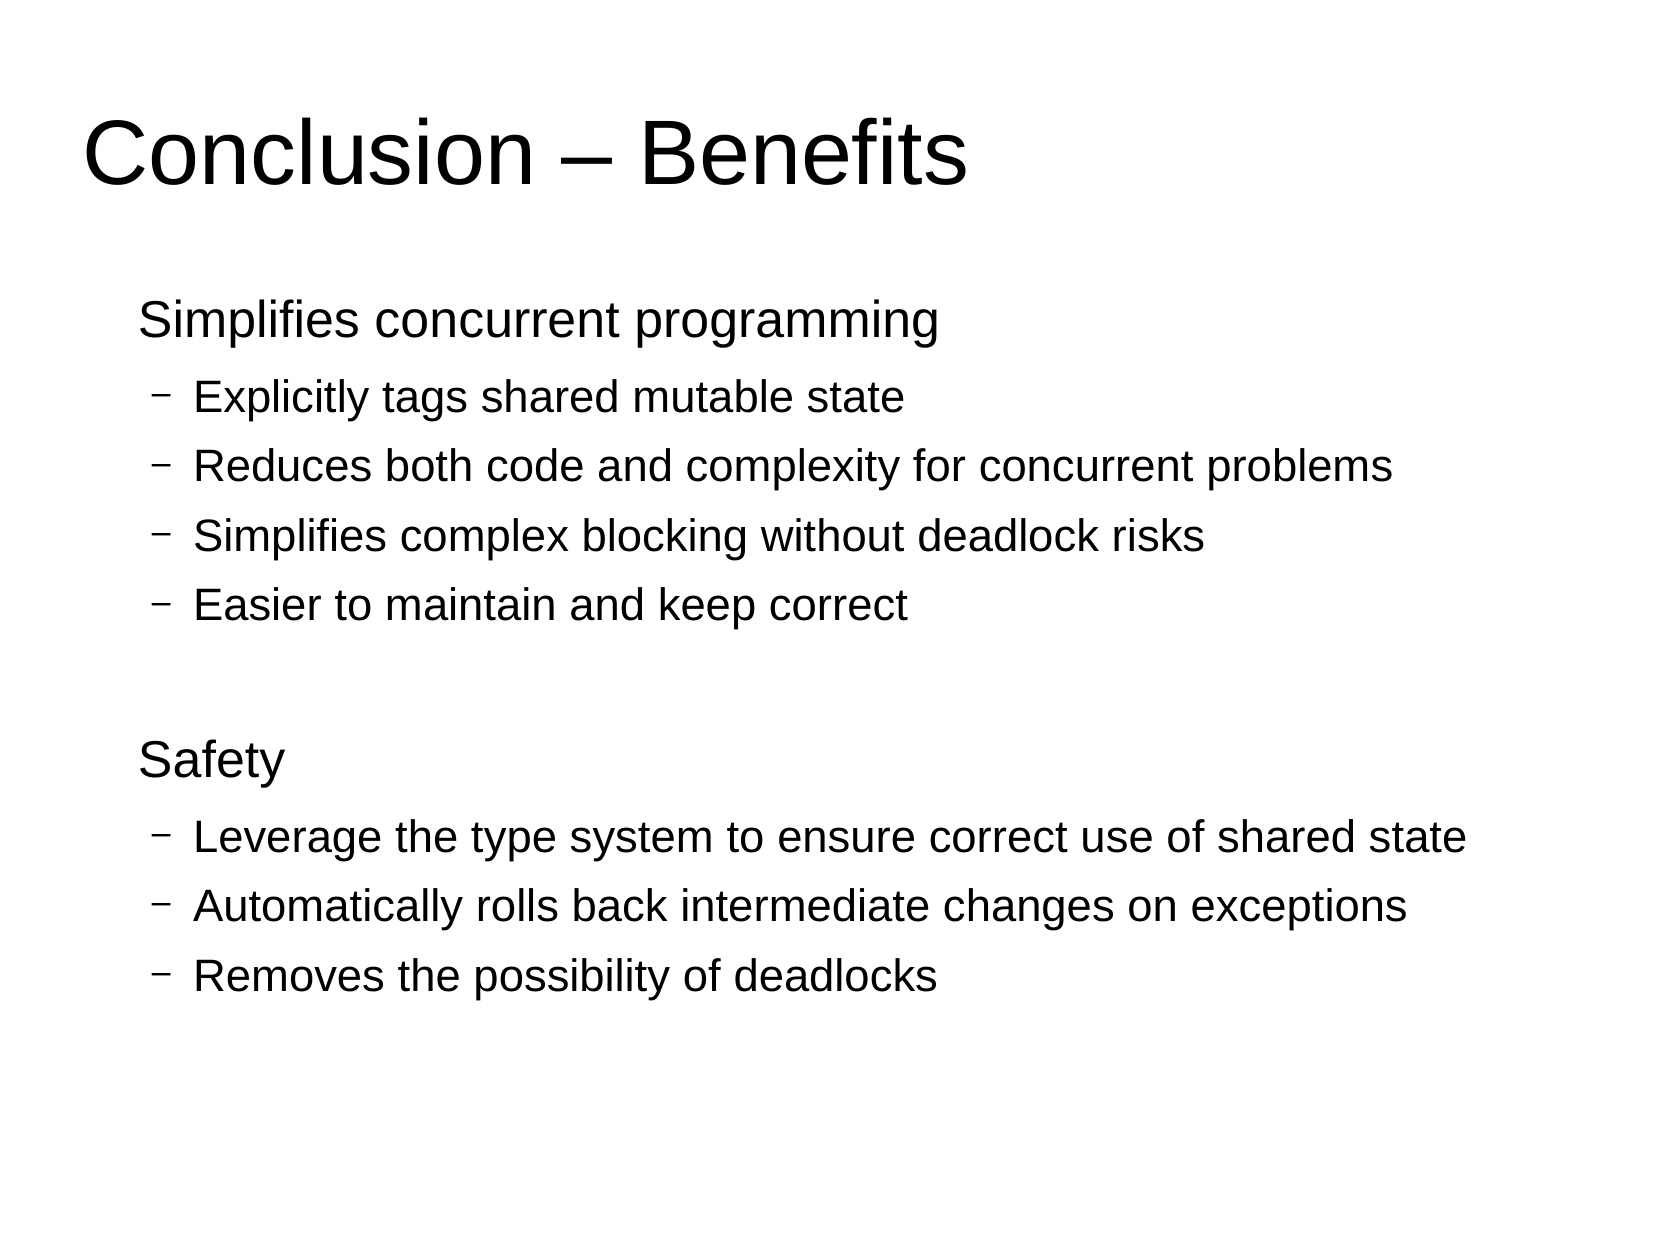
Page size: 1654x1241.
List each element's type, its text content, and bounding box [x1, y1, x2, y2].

title Conclusion – Benefits [82, 49, 1571, 257]
list Simplifies concurrent programming Explicitly tags shared mutable state Reduces both code and complexity for concurrent problems Simplifies complex blocking without deadlock risks Easier to maintain and keep correct Safety Leverage the type system to ensure correct use of shared state Automatically rolls back intermediate changes on exceptions Removes the possibility of deadlocks [82, 290, 1571, 1010]
